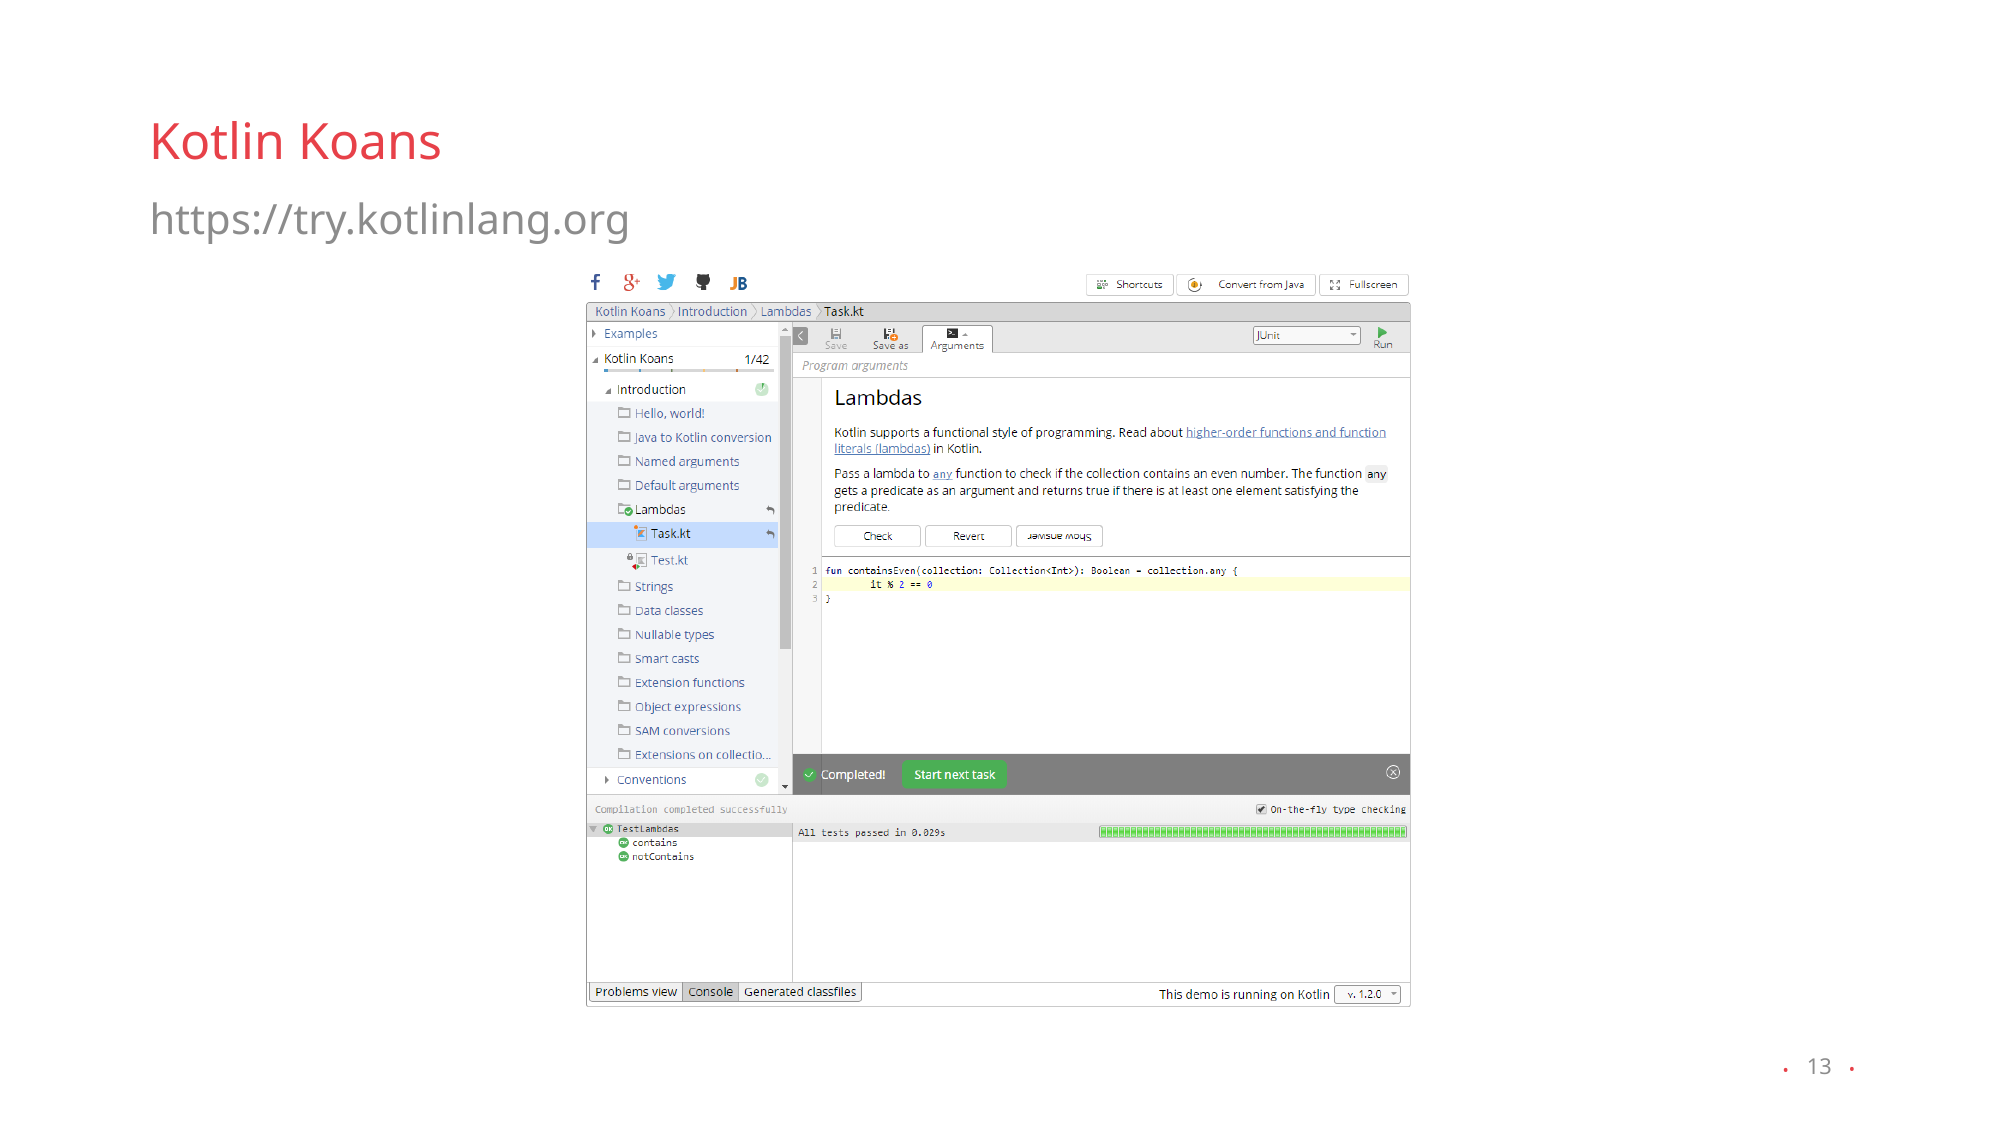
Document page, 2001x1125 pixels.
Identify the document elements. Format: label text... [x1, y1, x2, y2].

picture [577, 268, 1423, 1013]
list https://try.kotlinlang.org [149, 177, 1851, 244]
list Kotlin Koans [149, 92, 1851, 171]
